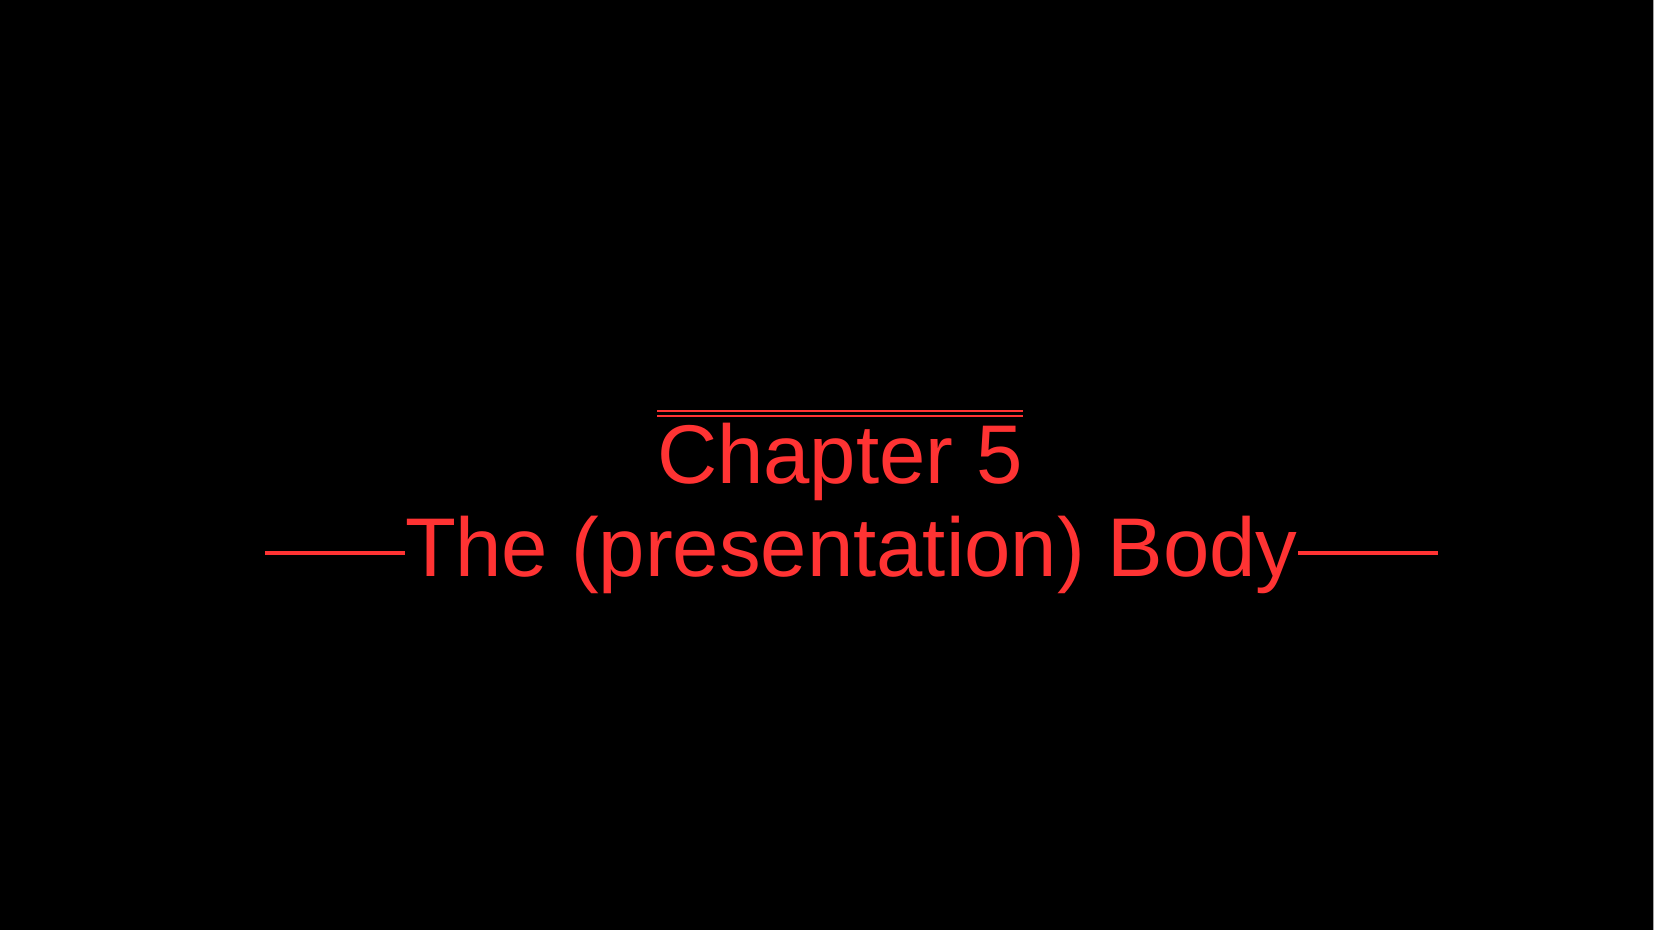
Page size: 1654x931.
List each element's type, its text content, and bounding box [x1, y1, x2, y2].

text_box Chapter 5 The (presentation) Body [165, 401, 1516, 777]
